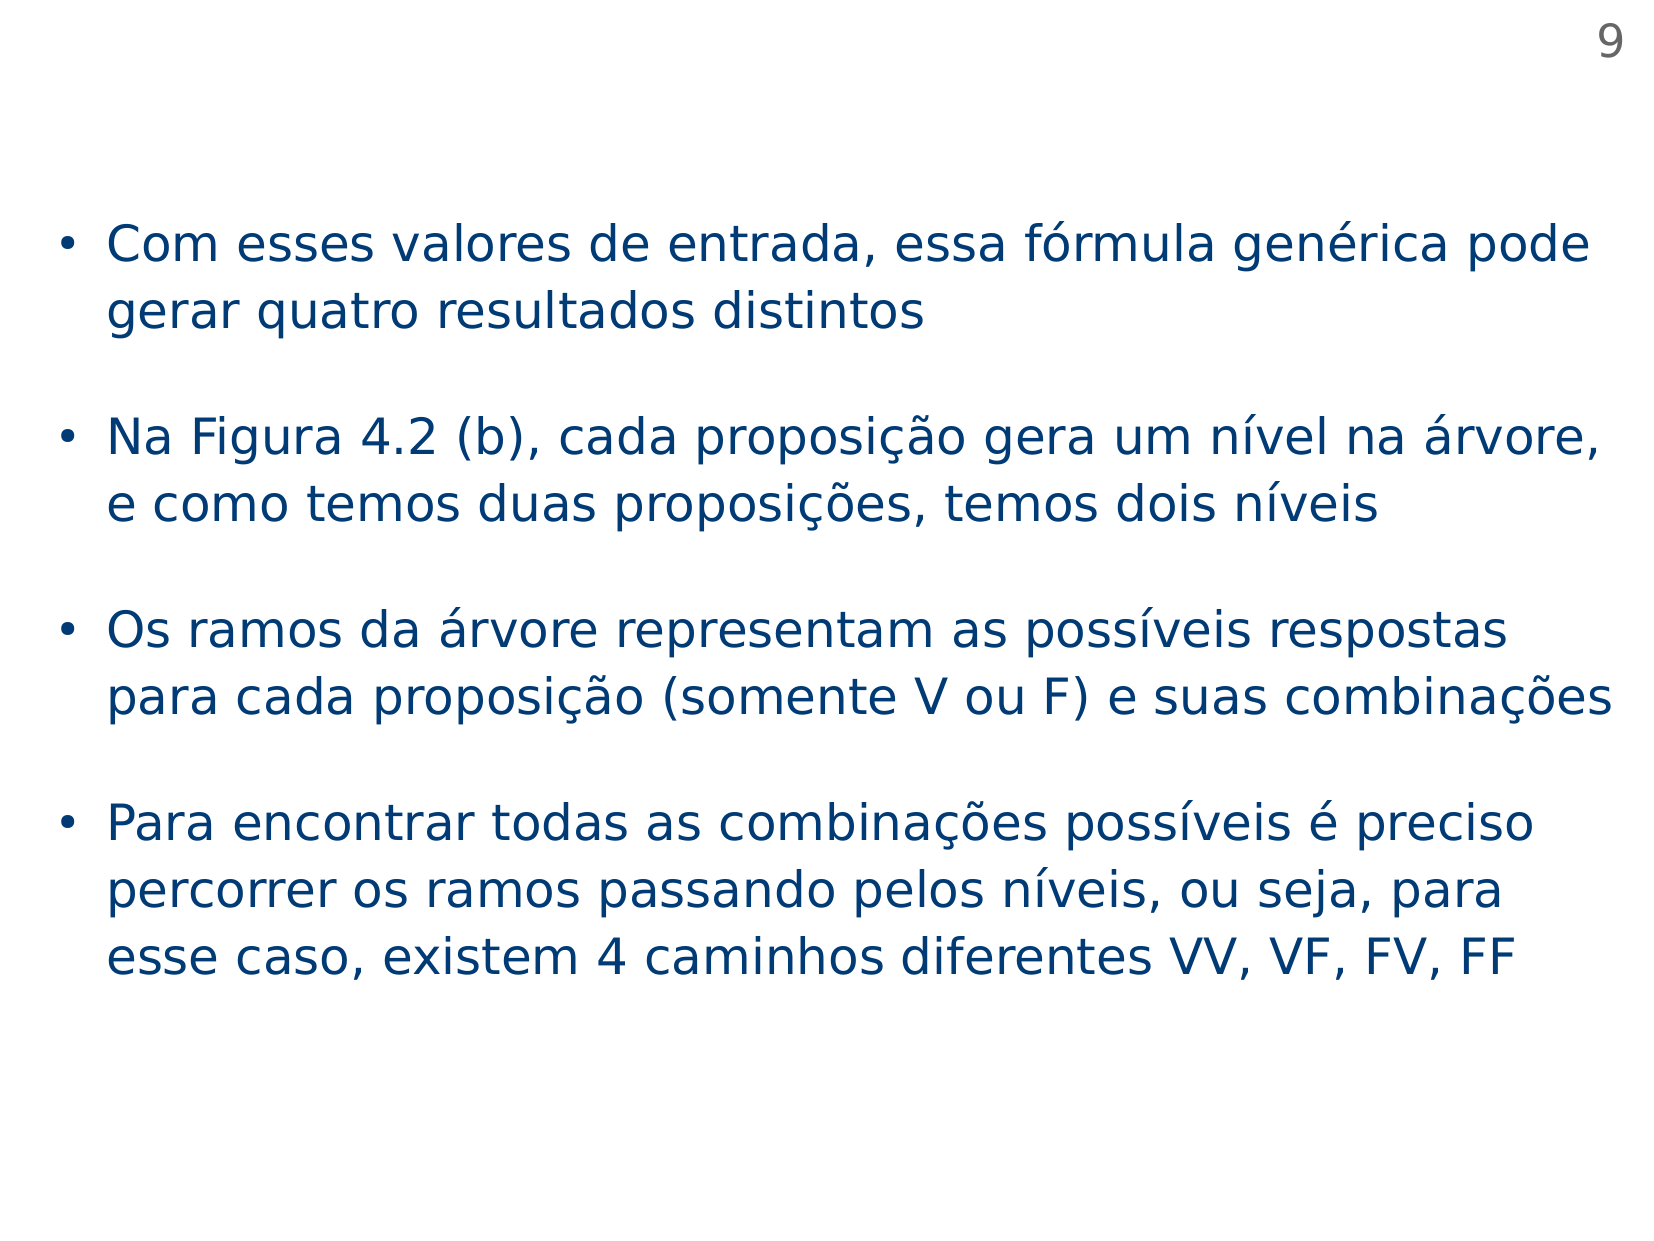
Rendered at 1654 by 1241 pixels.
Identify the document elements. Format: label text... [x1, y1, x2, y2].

list Com esses valores de entrada, essa fórmula genérica pode gerar quatro resultados distintos Na Figura 4.2 (b), cada proposição gera um nível na árvore, e como temos duas proposições, temos dois níveis Os ramos da árvore representam as possíveis respostas para cada proposição (somente V ou F) e suas combinações Para encontrar todas as combinações possíveis é preciso percorrer os ramos passando pelos níveis, ou seja, para esse caso, existem 4 caminhos diferentes VV, VF, FV, FF [59, 206, 1625, 1211]
